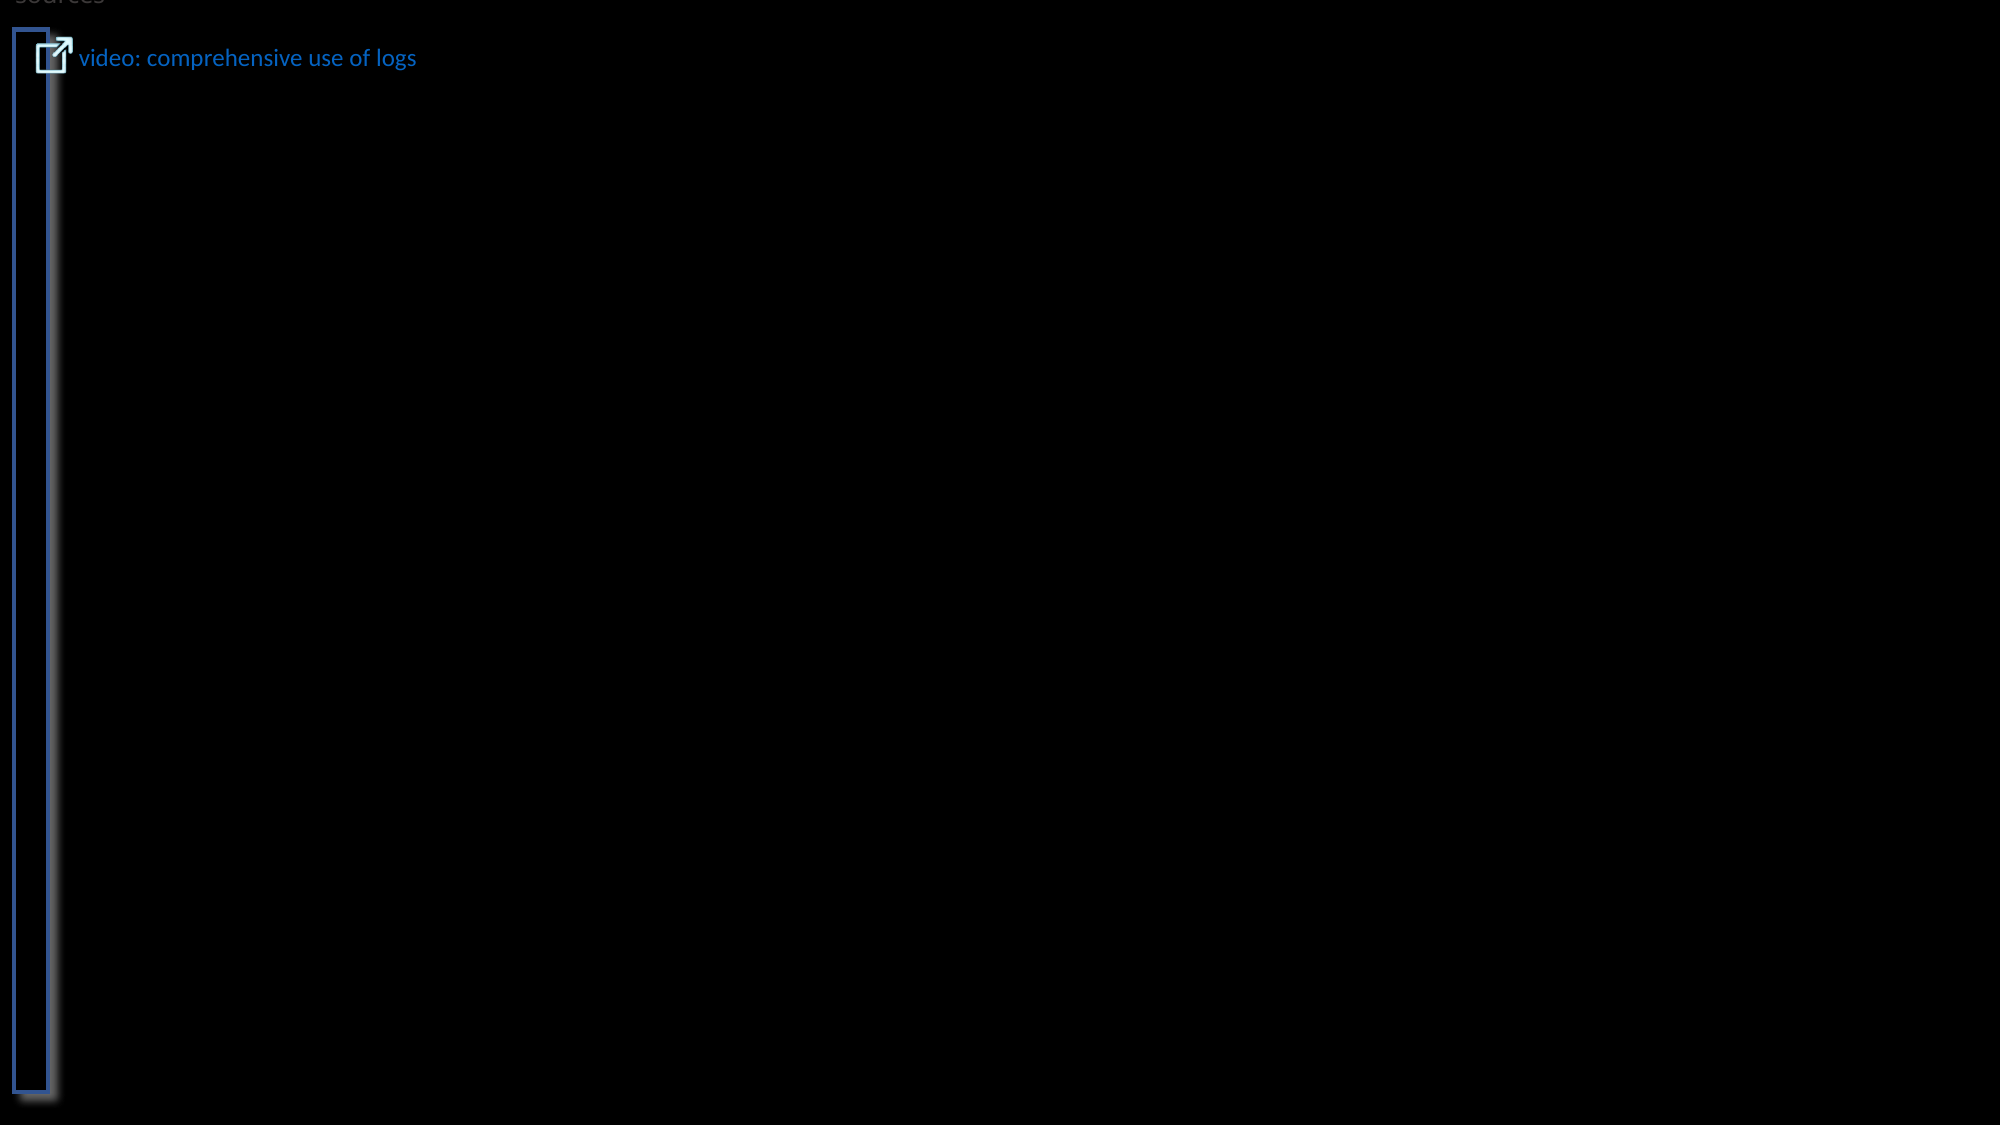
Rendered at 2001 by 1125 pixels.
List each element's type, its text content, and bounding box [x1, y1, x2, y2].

text_box video: comprehensive use of logs [63, 34, 433, 80]
title 1.1 sources [0, 0, 159, 1125]
picture [31, 32, 77, 78]
